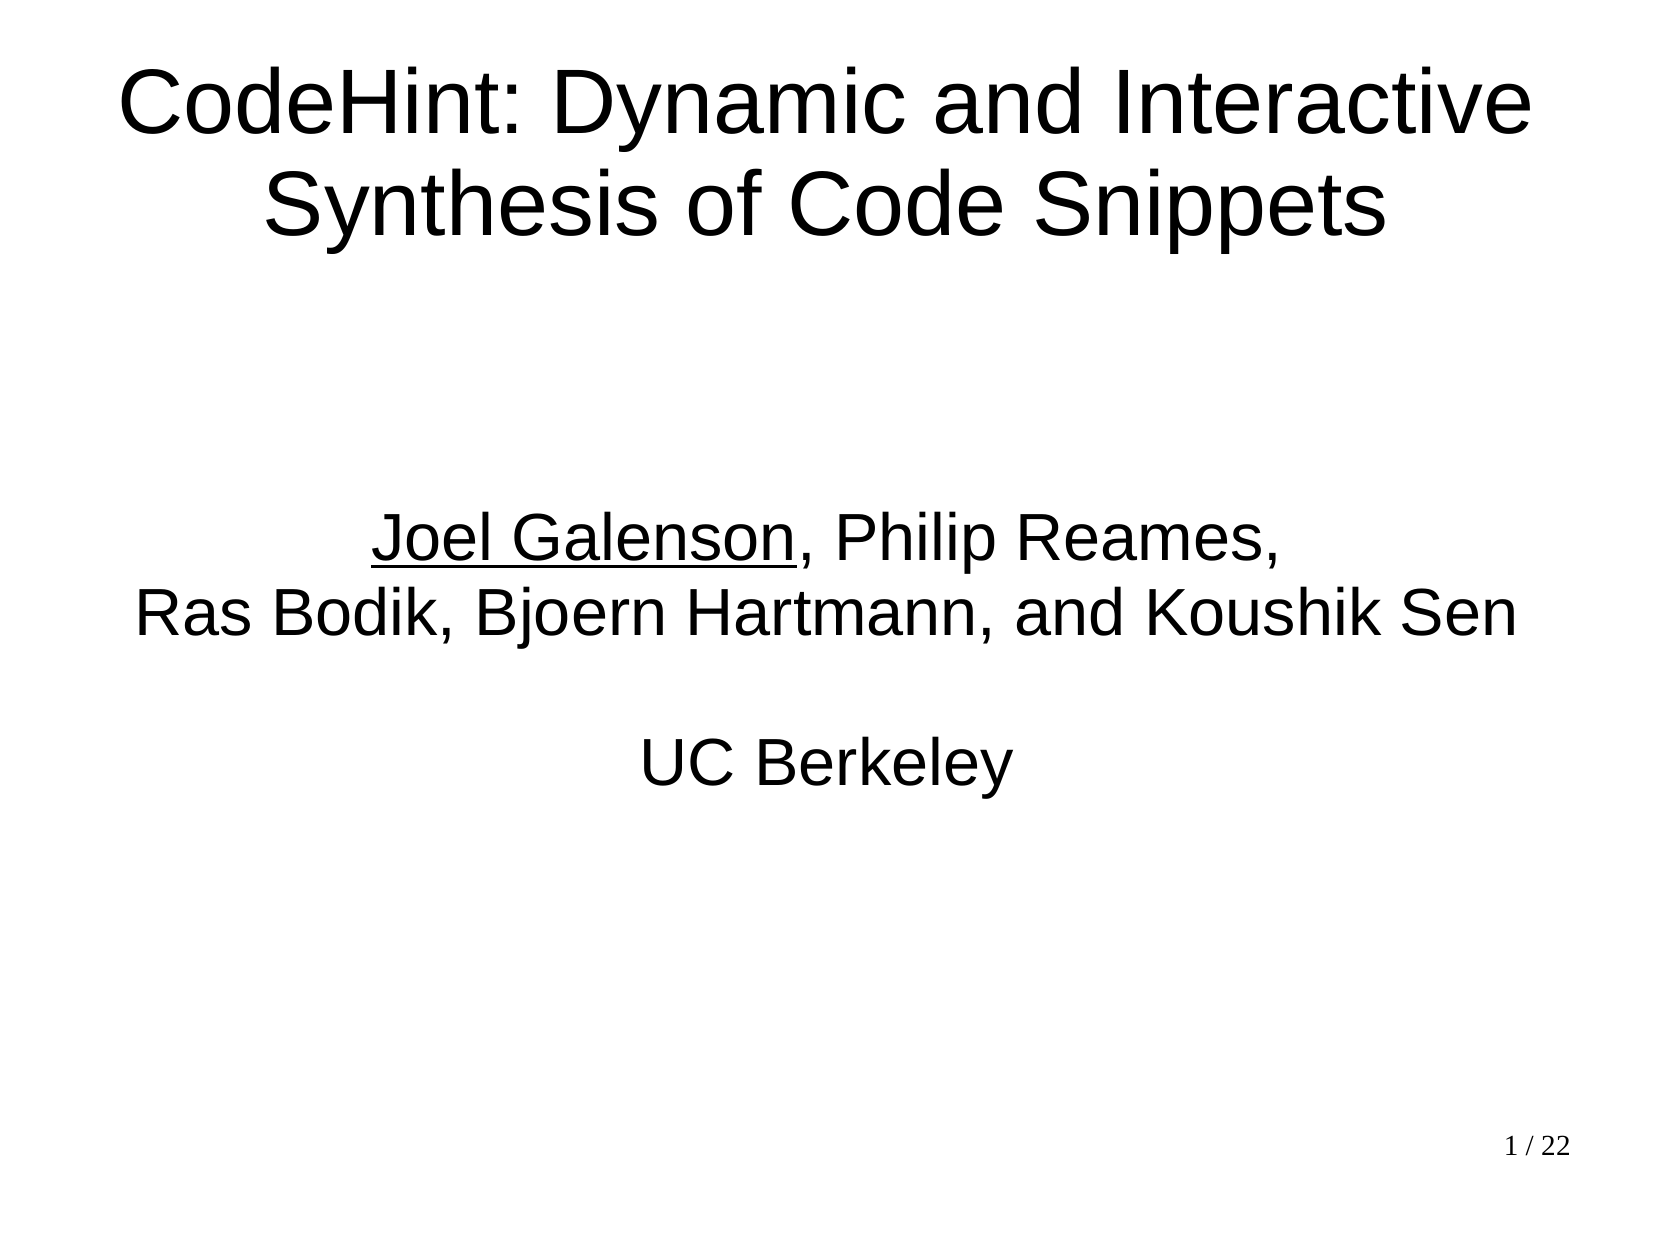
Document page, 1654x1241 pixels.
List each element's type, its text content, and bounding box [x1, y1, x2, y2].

title CodeHint: Dynamic and Interactive Synthesis of Code Snippets [82, 49, 1571, 257]
subtitle Joel Galenson, Philip Reames, Ras Bodik, Bjoern Hartmann, and Koushik Sen UC Berkeley [82, 290, 1571, 1010]
